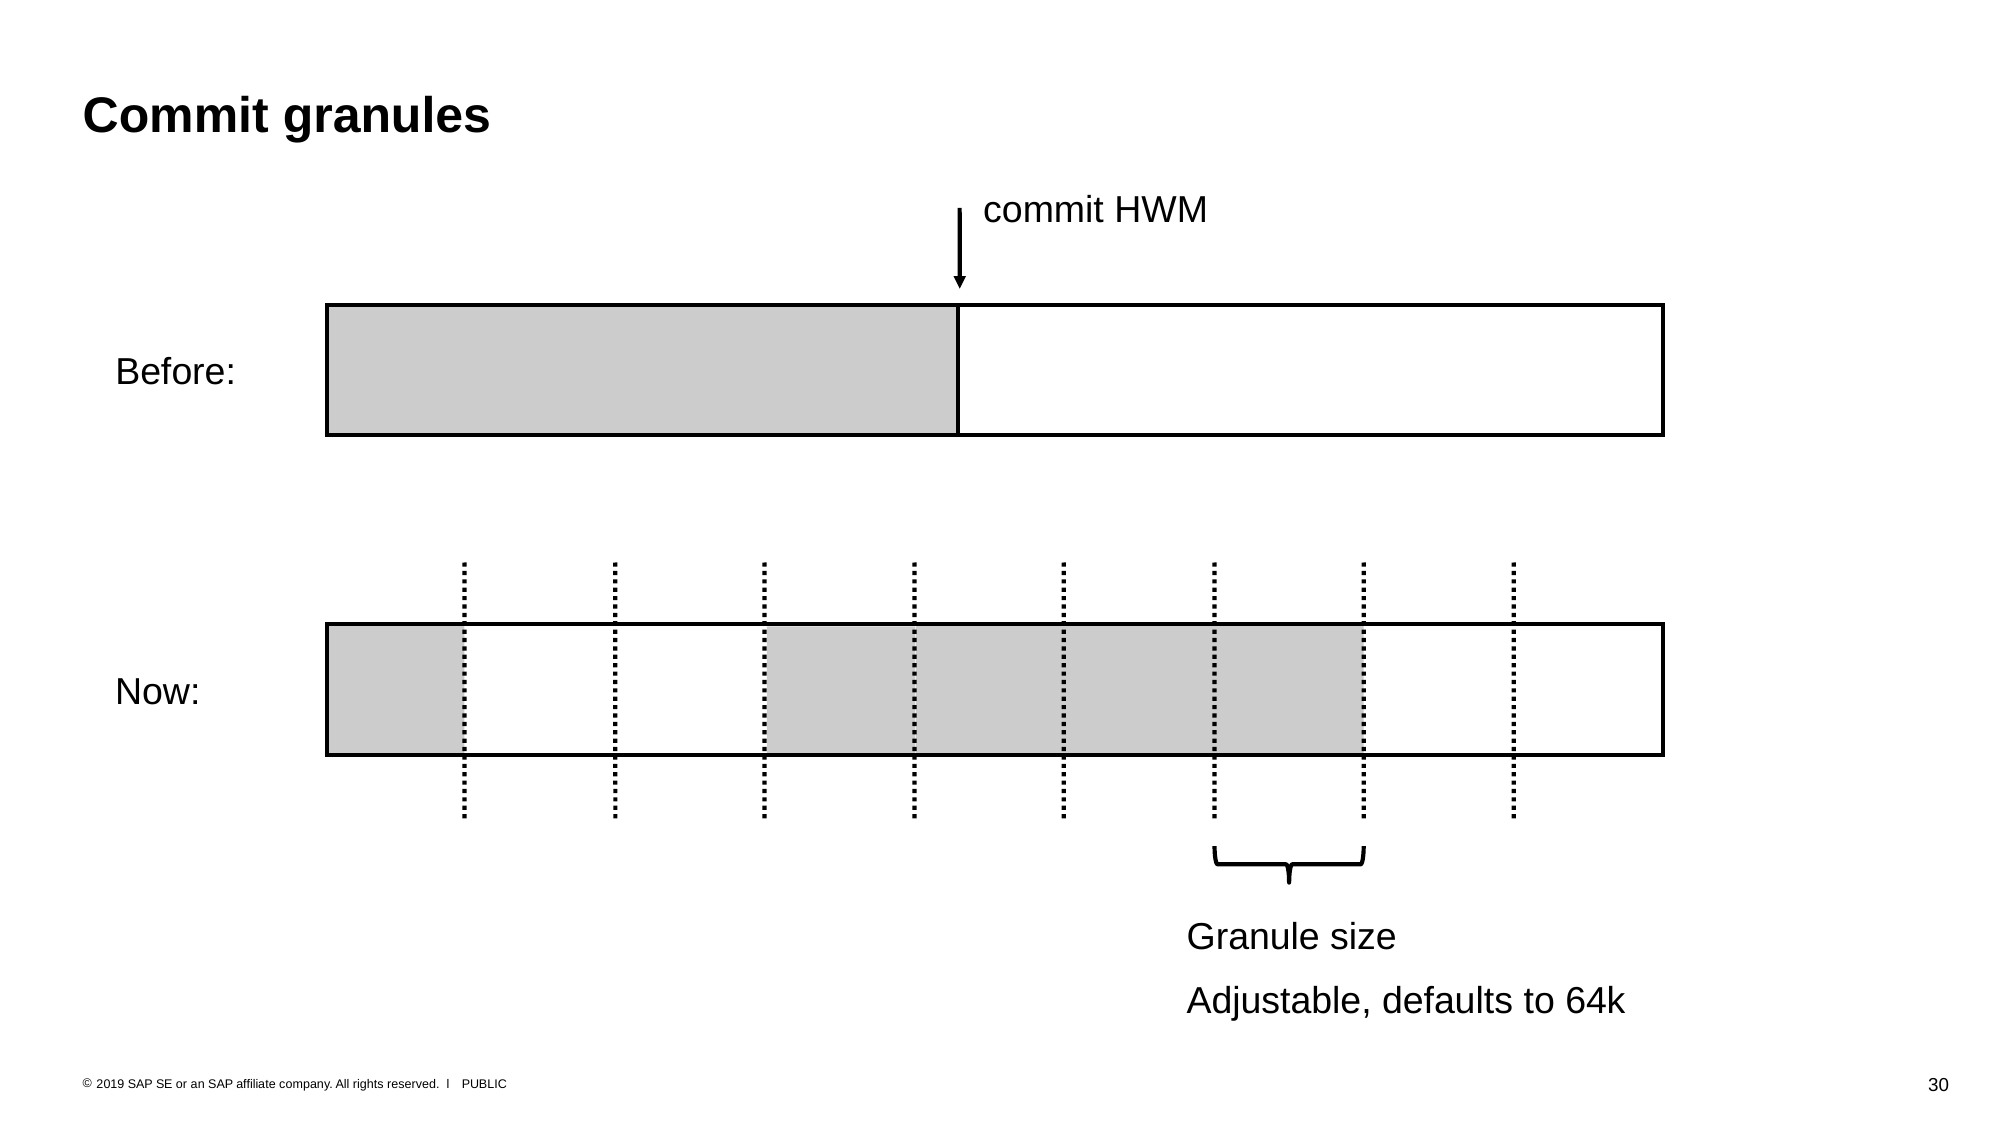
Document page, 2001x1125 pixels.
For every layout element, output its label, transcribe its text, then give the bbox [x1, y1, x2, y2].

title Commit granules [82, 82, 1918, 144]
text_box commit HWM [983, 185, 1209, 231]
text_box [329, 626, 465, 753]
text_box Before: [115, 347, 237, 393]
text_box [766, 626, 1364, 753]
text_box [327, 304, 958, 436]
text_box Granule size Adjustable, defaults to 64k [1186, 912, 1626, 1022]
text_box Now: [115, 666, 201, 712]
